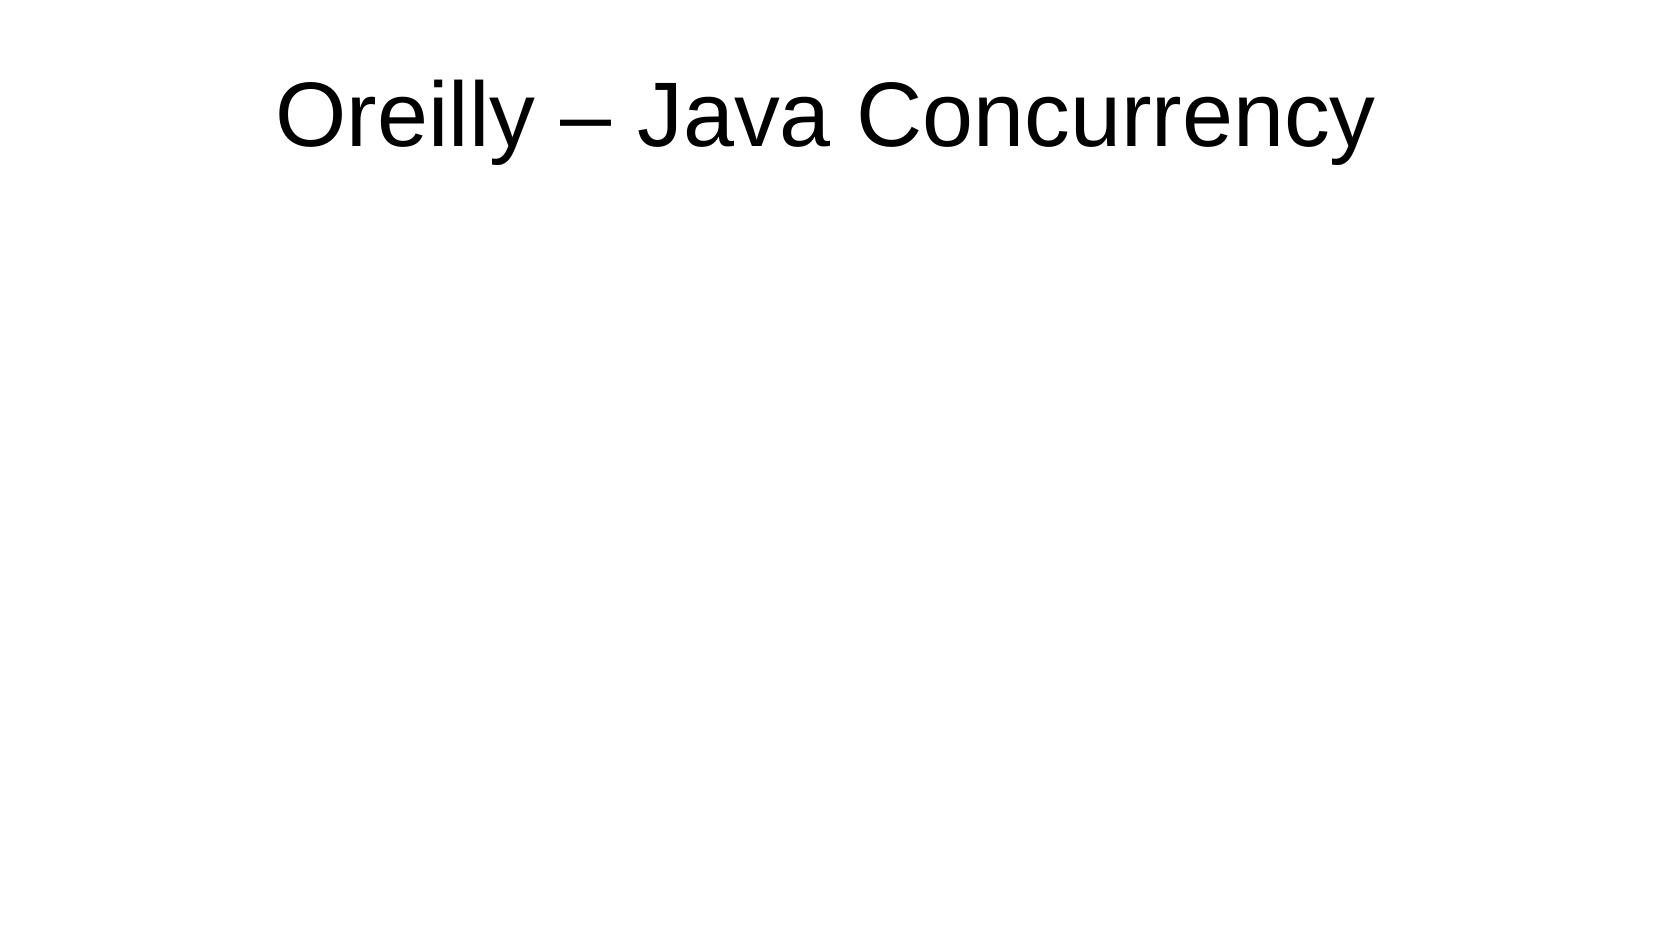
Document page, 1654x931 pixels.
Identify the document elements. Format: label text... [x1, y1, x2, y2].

title Oreilly – Java Concurrency [82, 37, 1571, 193]
